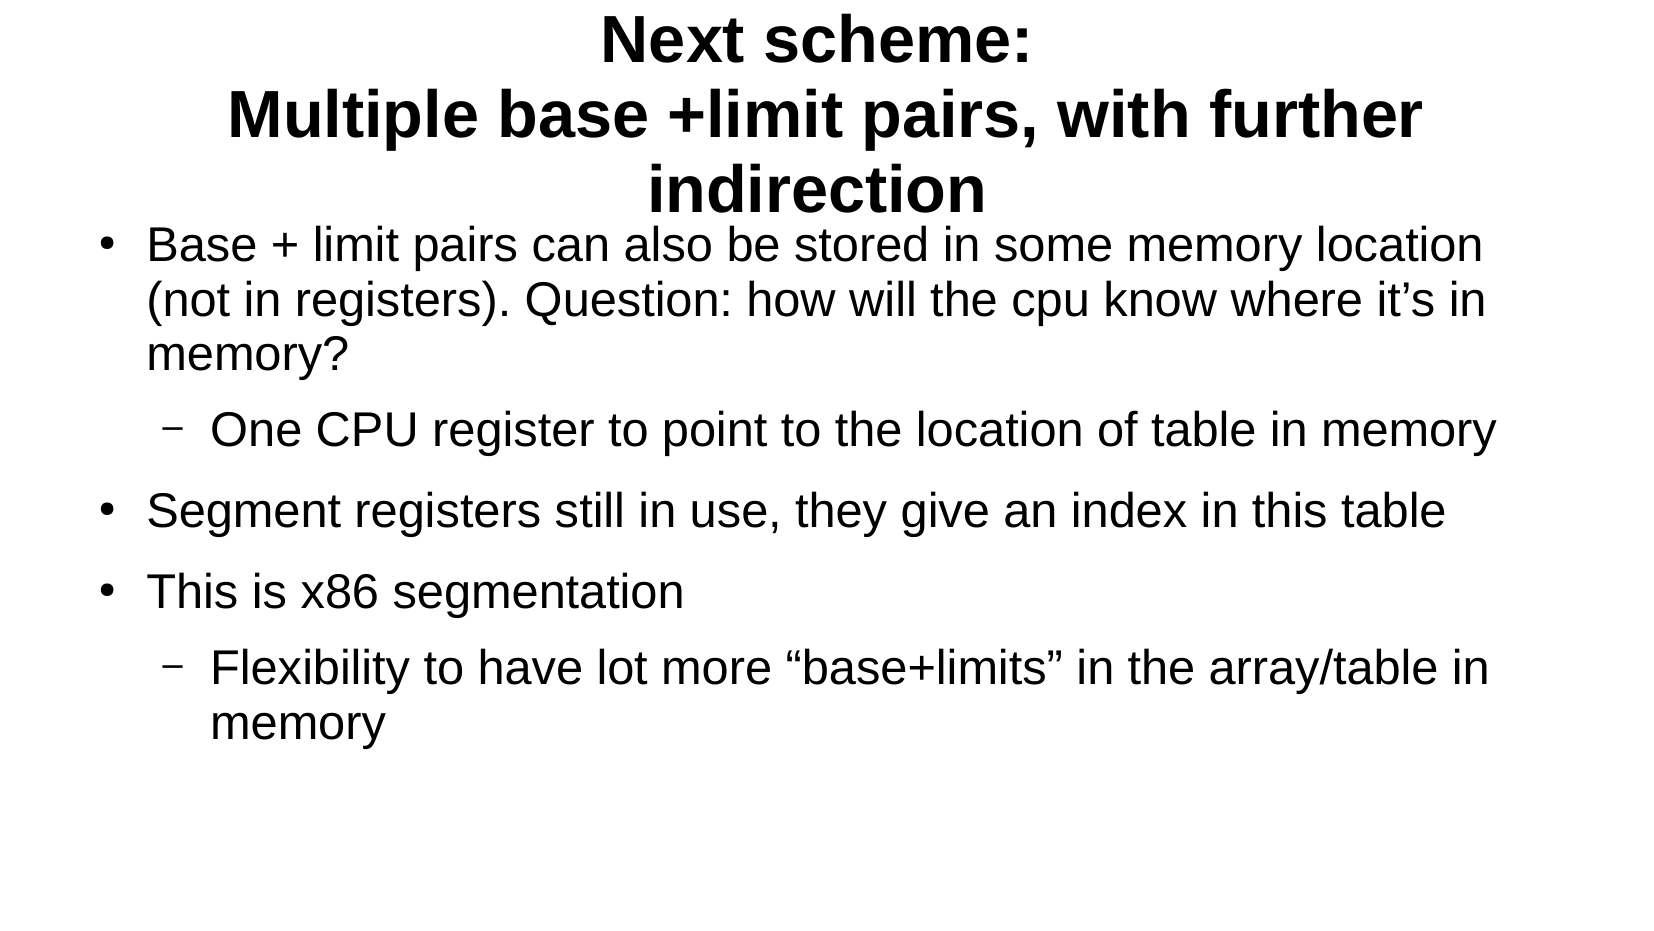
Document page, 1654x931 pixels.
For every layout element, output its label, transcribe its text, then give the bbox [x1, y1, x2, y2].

title Next scheme: Multiple base +limit pairs, with further indirection [82, 2, 1571, 217]
list Base + limit pairs can also be stored in some memory location (not in registers). Question: how will the cpu know where it’s in memory? One CPU register to point to the location of table in memory Segment registers still in use, they give an index in this table This is x86 segmentation Flexibility to have lot more “base+limits” in the array/table in memory [82, 217, 1571, 758]
